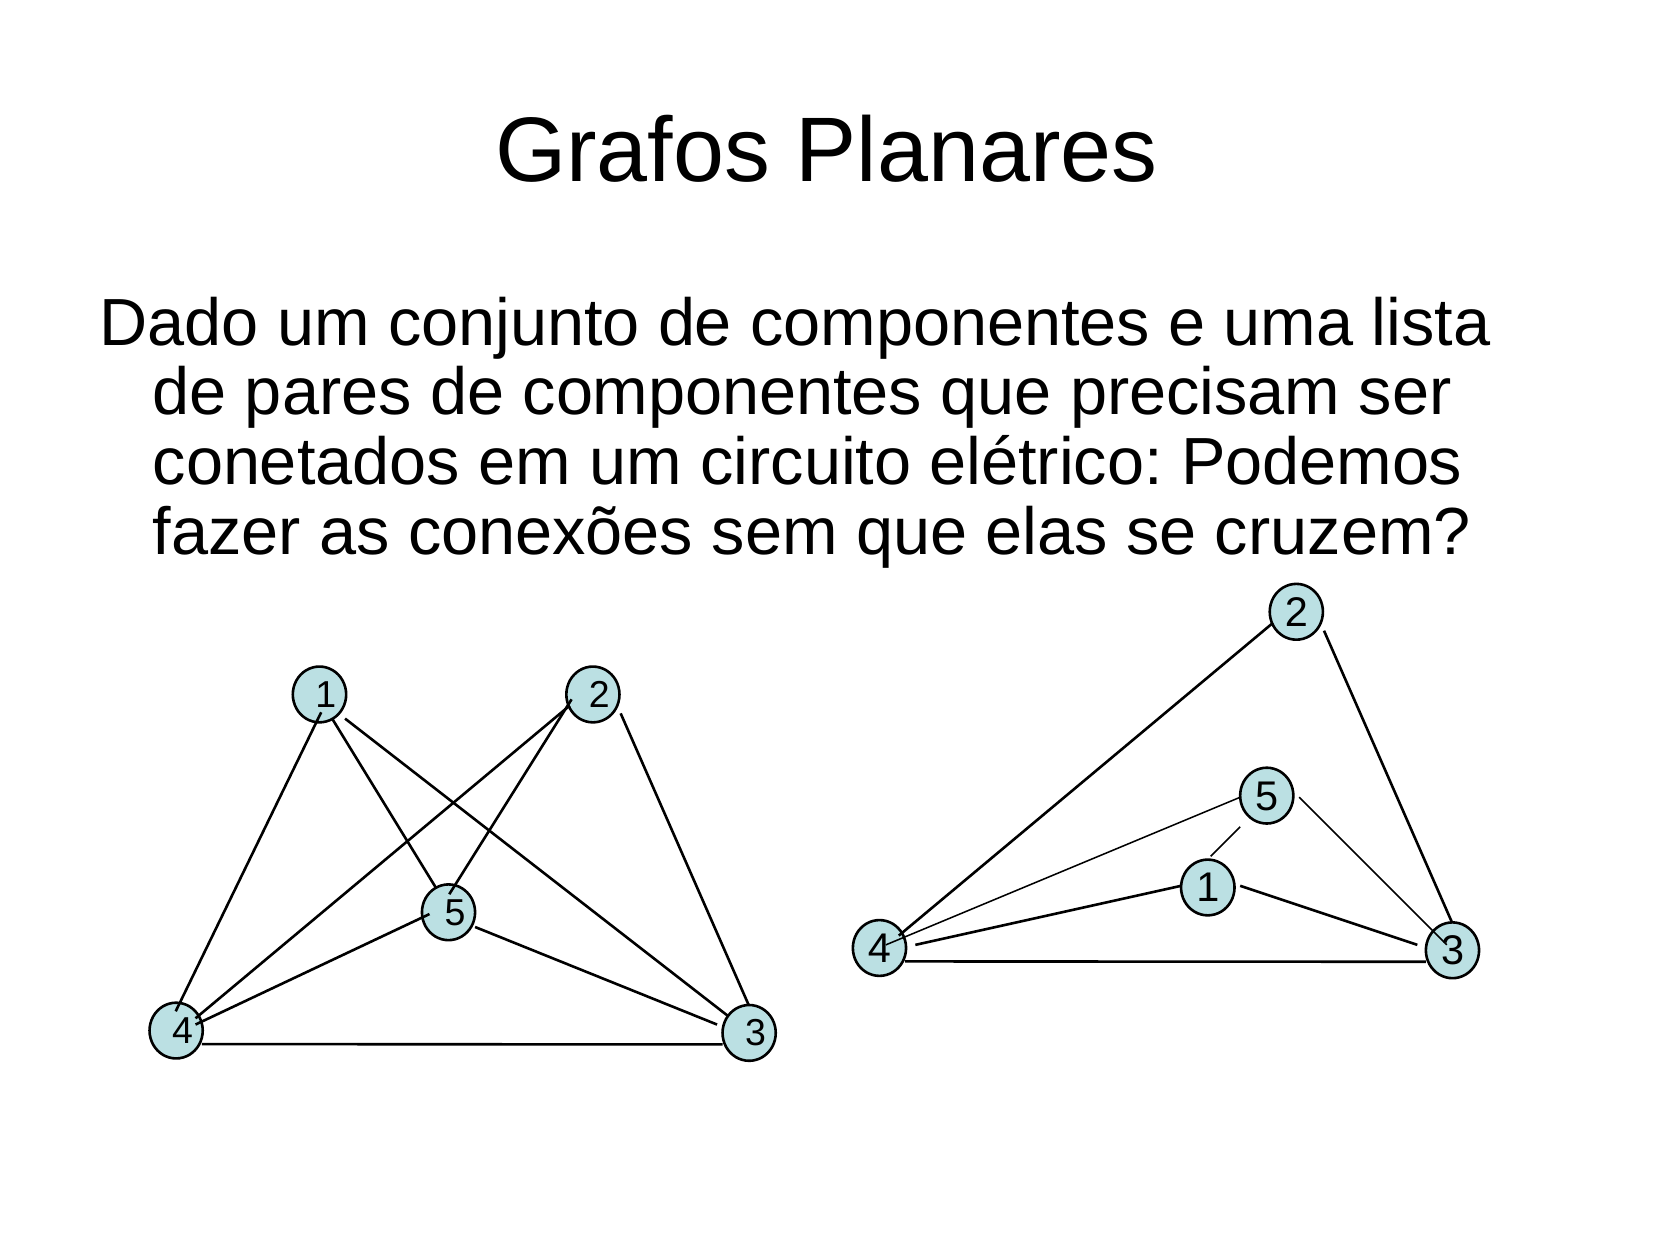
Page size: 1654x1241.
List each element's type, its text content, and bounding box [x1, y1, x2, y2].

text_box 3 [1425, 922, 1480, 979]
text_box 3 [722, 1005, 776, 1061]
list Dado um conjunto de componentes e uma lista de pares de componentes que precisam ser conetados em um circuito elétrico: Podemos fazer as conexões sem que elas se cruzem? [82, 290, 1571, 650]
text_box 2 [566, 666, 620, 723]
text_box 5 [1240, 767, 1294, 824]
text_box 1 [1181, 859, 1235, 916]
text_box 2 [1269, 583, 1323, 640]
text_box 1 [292, 666, 347, 723]
text_box 4 [871, 939, 881, 953]
text_box 4 [149, 1002, 203, 1059]
text_box 4 [852, 920, 907, 976]
title Grafos Planares [82, 56, 1571, 250]
text_box 5 [421, 884, 476, 941]
